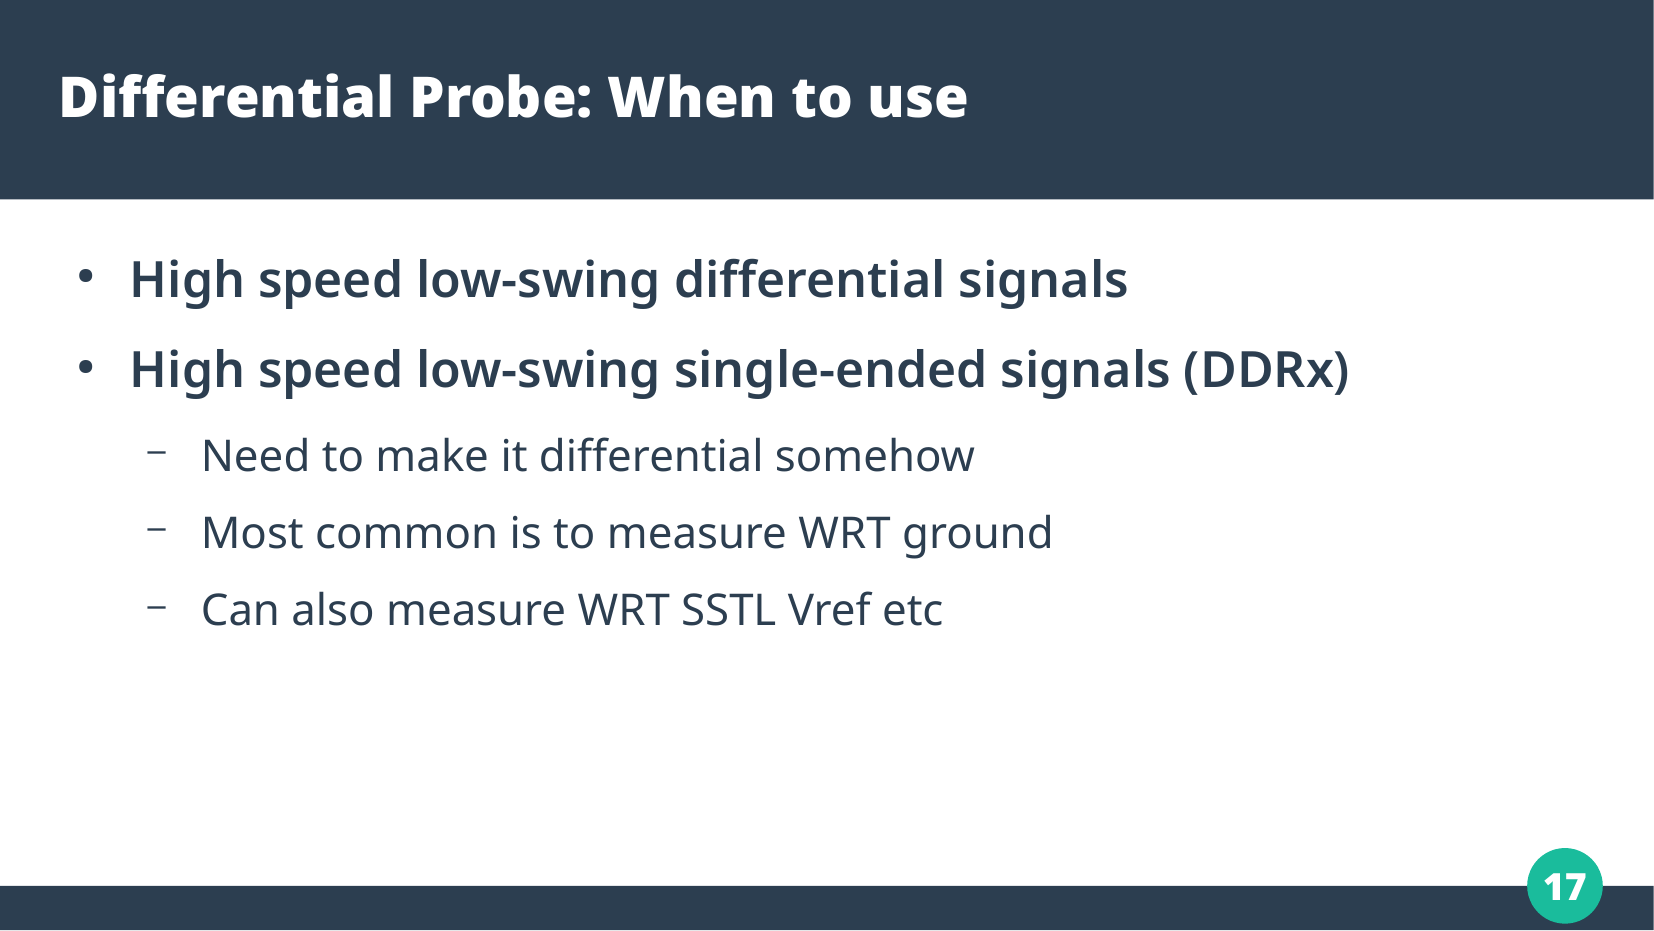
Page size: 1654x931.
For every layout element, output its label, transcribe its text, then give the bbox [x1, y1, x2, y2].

title Differential Probe: When to use [59, 37, 1595, 155]
list High speed low-swing differential signals High speed low-swing single-ended signals (DDRx) Need to make it differential somehow Most common is to measure WRT ground Can also measure WRT SSTL Vref etc [59, 243, 1595, 864]
